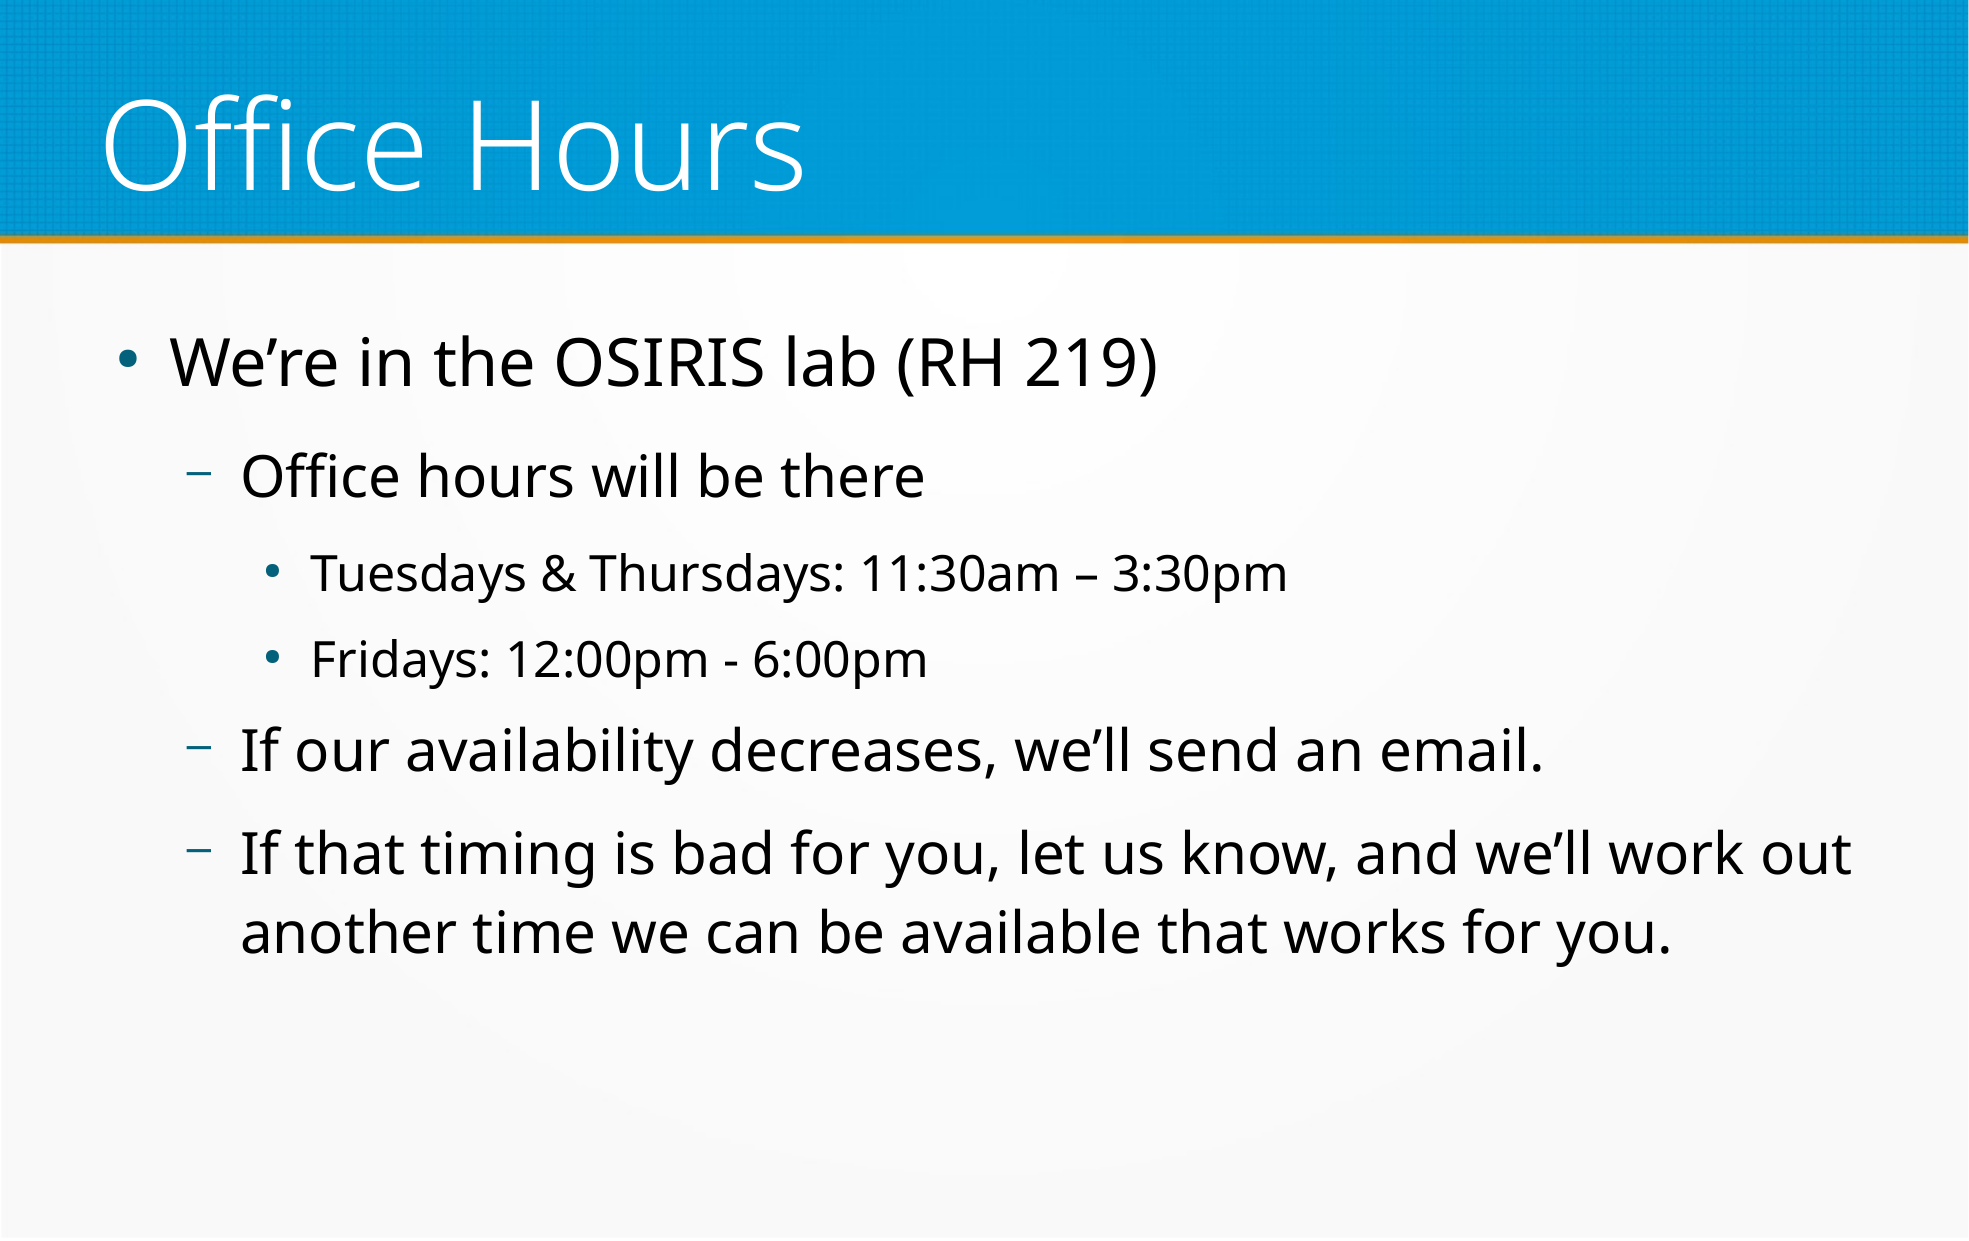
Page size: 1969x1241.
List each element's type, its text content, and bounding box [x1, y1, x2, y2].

title Office Hours [98, 19, 1870, 227]
list We’re in the OSIRIS lab (RH 219) Office hours will be there Tuesdays & Thursdays: 11:30am – 3:30pm Fridays: 12:00pm - 6:00pm If our availability decreases, we’ll send an email. If that timing is bad for you, let us know, and we’ll work out another time we can be available that works for you. [98, 315, 1861, 1081]
picture [0, 233, 1969, 1241]
